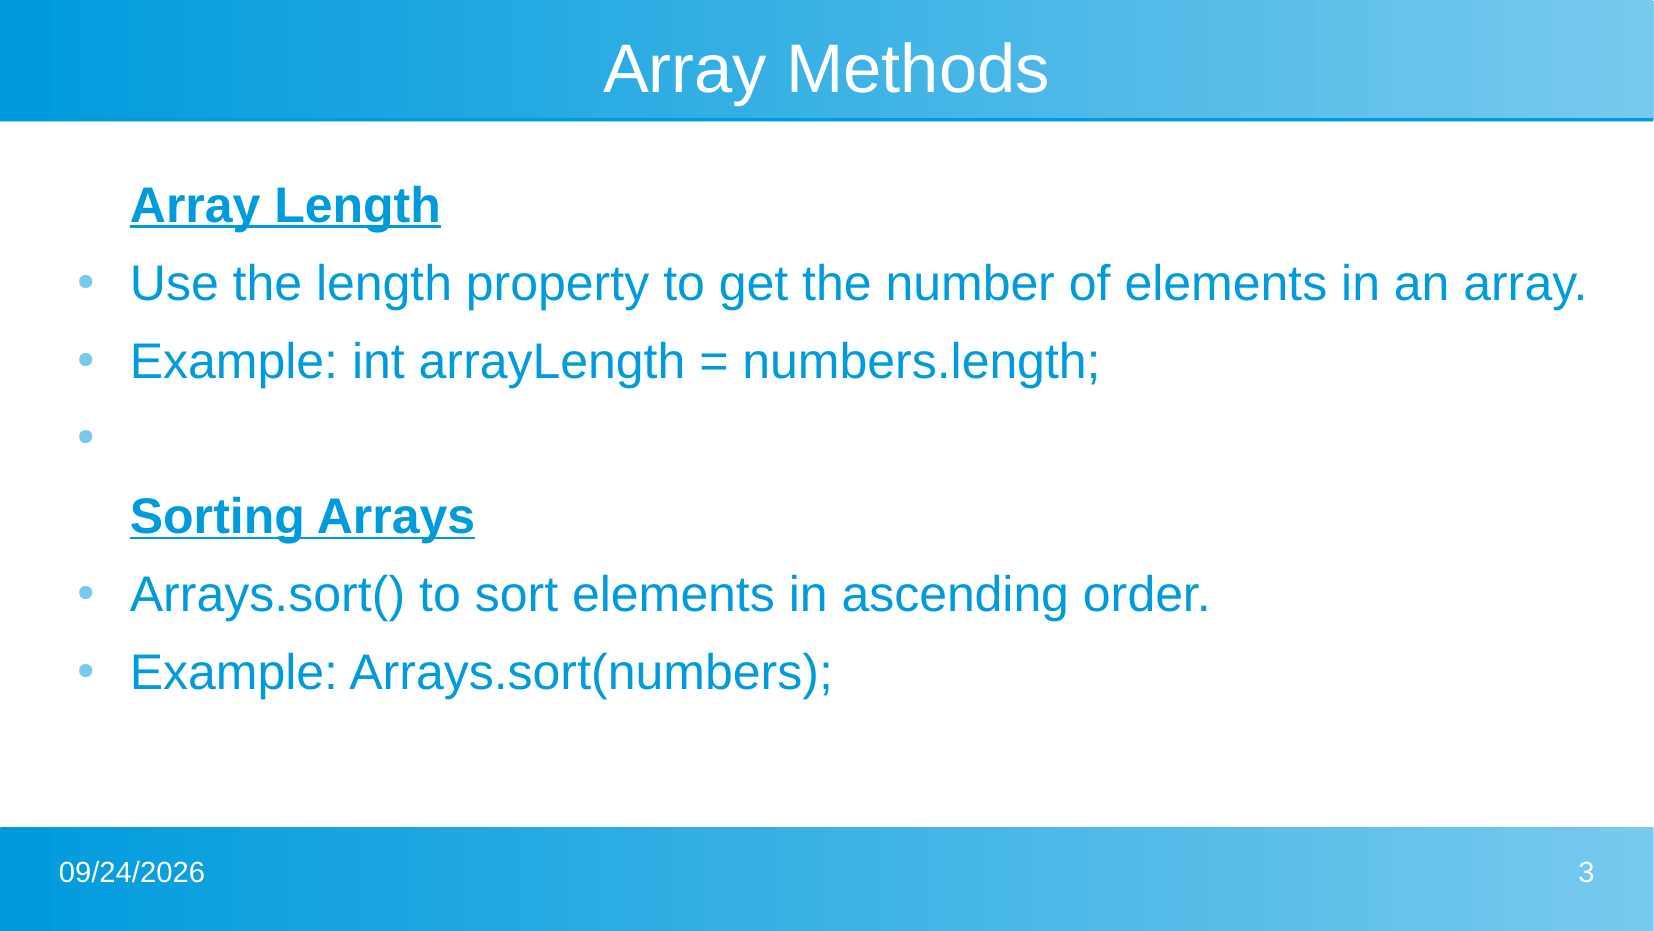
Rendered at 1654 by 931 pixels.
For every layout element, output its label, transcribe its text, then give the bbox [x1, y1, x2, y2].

list Array Length Use the length property to get the number of elements in an array. Example: int arrayLength = numbers.length; Sorting Arrays Arrays.sort() to sort elements in ascending order. Example: Arrays.sort(numbers); [59, 177, 1595, 768]
title Array Methods [59, 29, 1595, 108]
